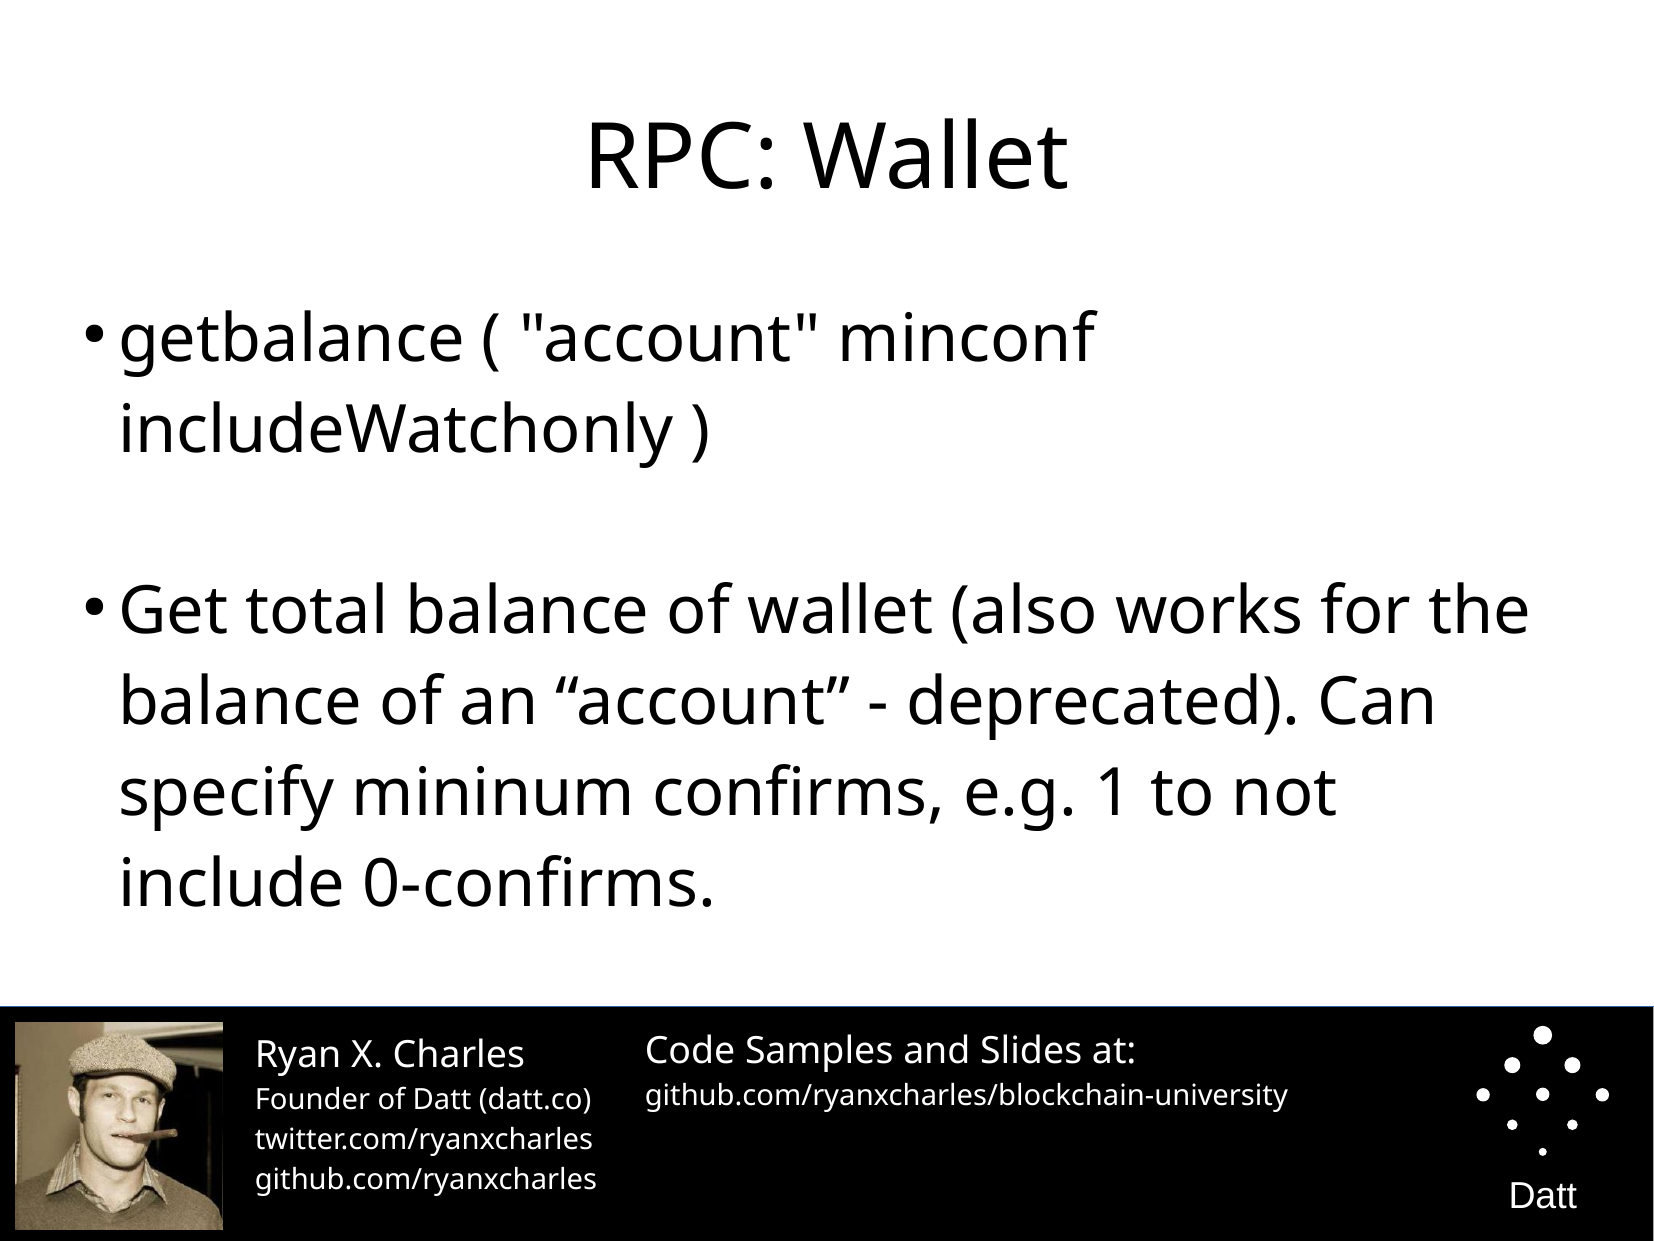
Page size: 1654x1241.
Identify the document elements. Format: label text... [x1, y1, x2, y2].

text_box Ryan X. Charles Founder of Datt (datt.co) twitter.com/ryanxcharles github.com/ryanxcharles [240, 1020, 976, 1241]
picture [1475, 1023, 1611, 1159]
title RPC: Wallet [82, 49, 1571, 257]
text_box [0, 1006, 1654, 1241]
text_box Code Samples and Slides at: github.com/ryanxcharles/blockchain-university [630, 1015, 1403, 1156]
picture [15, 1022, 223, 1231]
subtitle getbalance ( "account" minconf includeWatchonly ) Get total balance of wallet (also works for the balance of an “account” - deprecated). Can specify mininum confirms, e.g. 1 to not include 0-confirms. [82, 290, 1571, 1006]
text_box Datt [1452, 1167, 1633, 1241]
